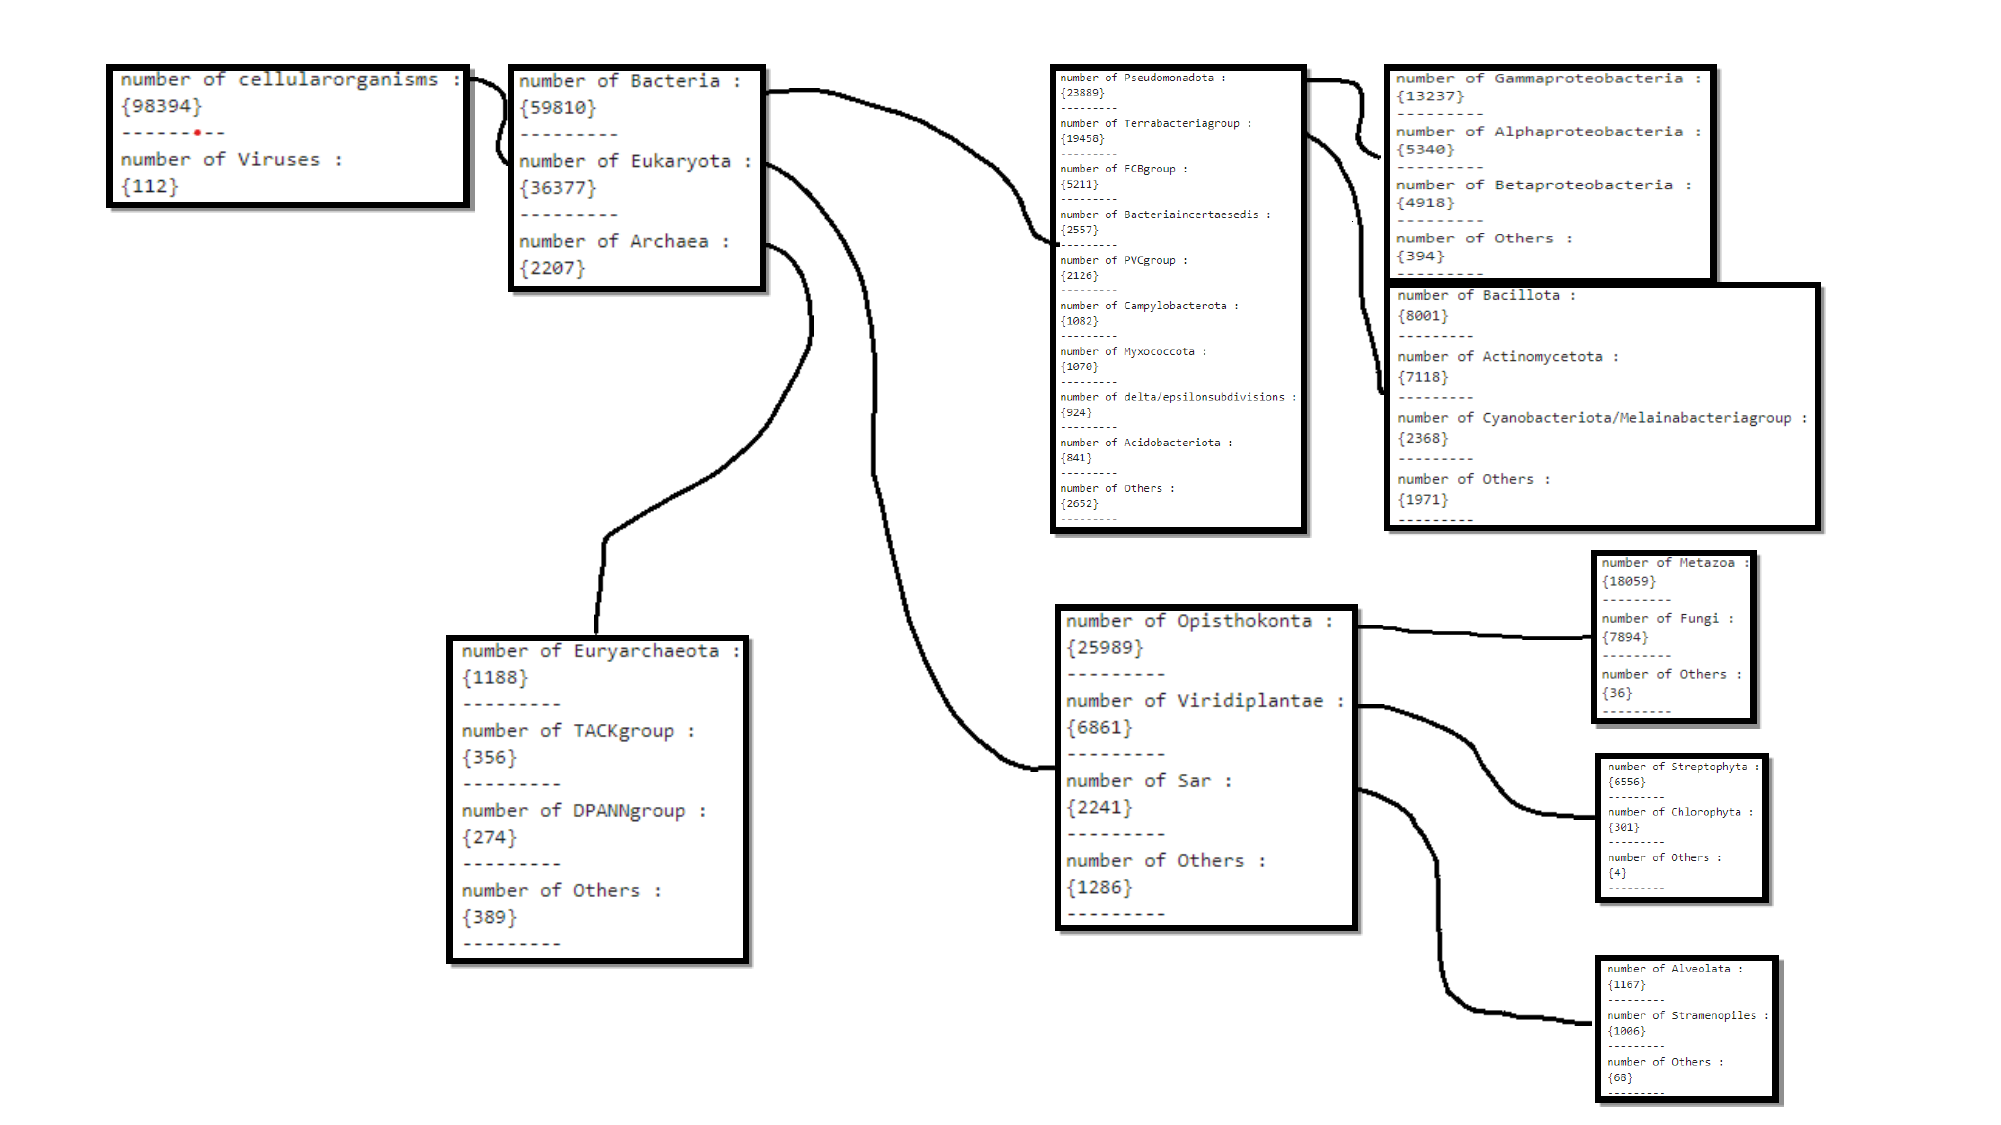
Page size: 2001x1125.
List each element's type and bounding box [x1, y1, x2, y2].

picture [1303, 78, 1388, 395]
picture [1061, 556, 1751, 1027]
picture [514, 70, 1302, 772]
picture [1601, 961, 1773, 1097]
picture [1601, 759, 1763, 897]
picture [452, 640, 744, 959]
picture [1357, 625, 1592, 640]
picture [1390, 288, 1816, 526]
picture [1390, 70, 1711, 279]
picture [467, 77, 512, 166]
picture [112, 70, 464, 202]
